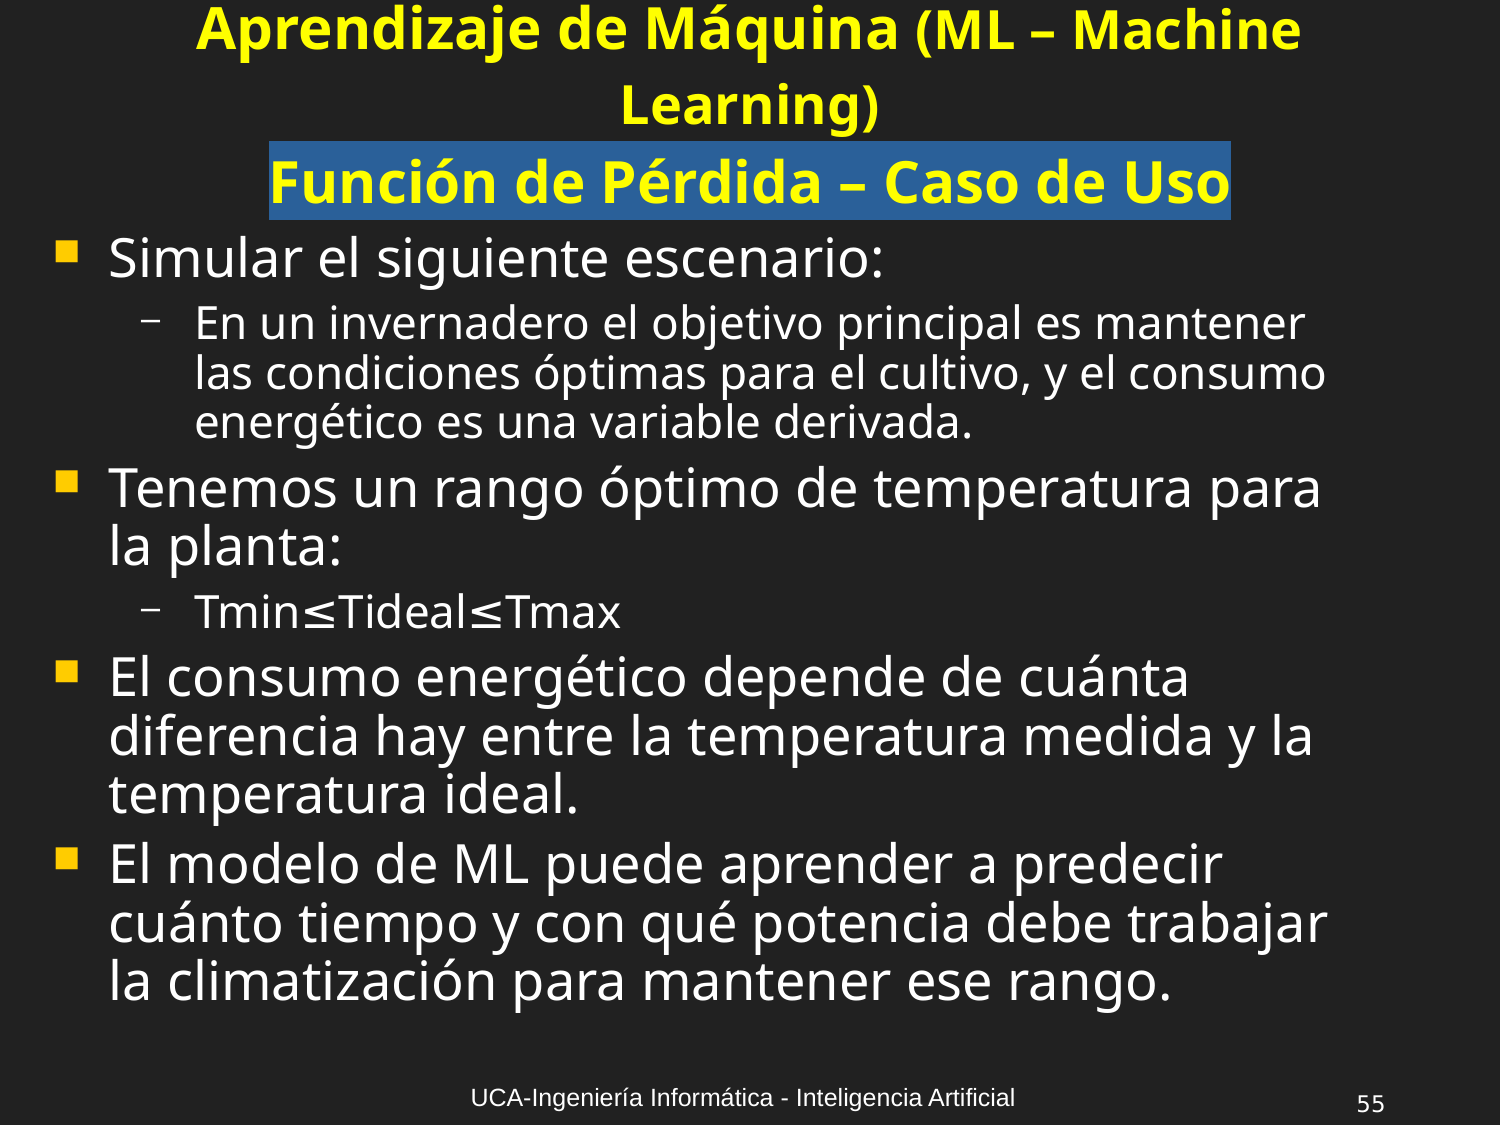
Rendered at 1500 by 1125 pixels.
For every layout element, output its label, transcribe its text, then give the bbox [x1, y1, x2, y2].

text_box Simular el siguiente escenario: En un invernadero el objetivo principal es mantener las condiciones óptimas para el cultivo, y el consumo energético es una variable derivada. Tenemos un rango óptimo de temperatura para la planta: Tmin⁡≤Tideal≤Tmax⁡ El consumo energético depende de cuánta diferencia hay entre la temperatura medida y la temperatura ideal. El modelo de ML puede aprender a predecir cuánto tiempo y con qué potencia debe trabajar la climatización para mantener ese rango. [37, 222, 1388, 1041]
title Aprendizaje de Máquina (ML – Machine Learning) Función de Pérdida – Caso de Uso [75, 45, 1425, 162]
